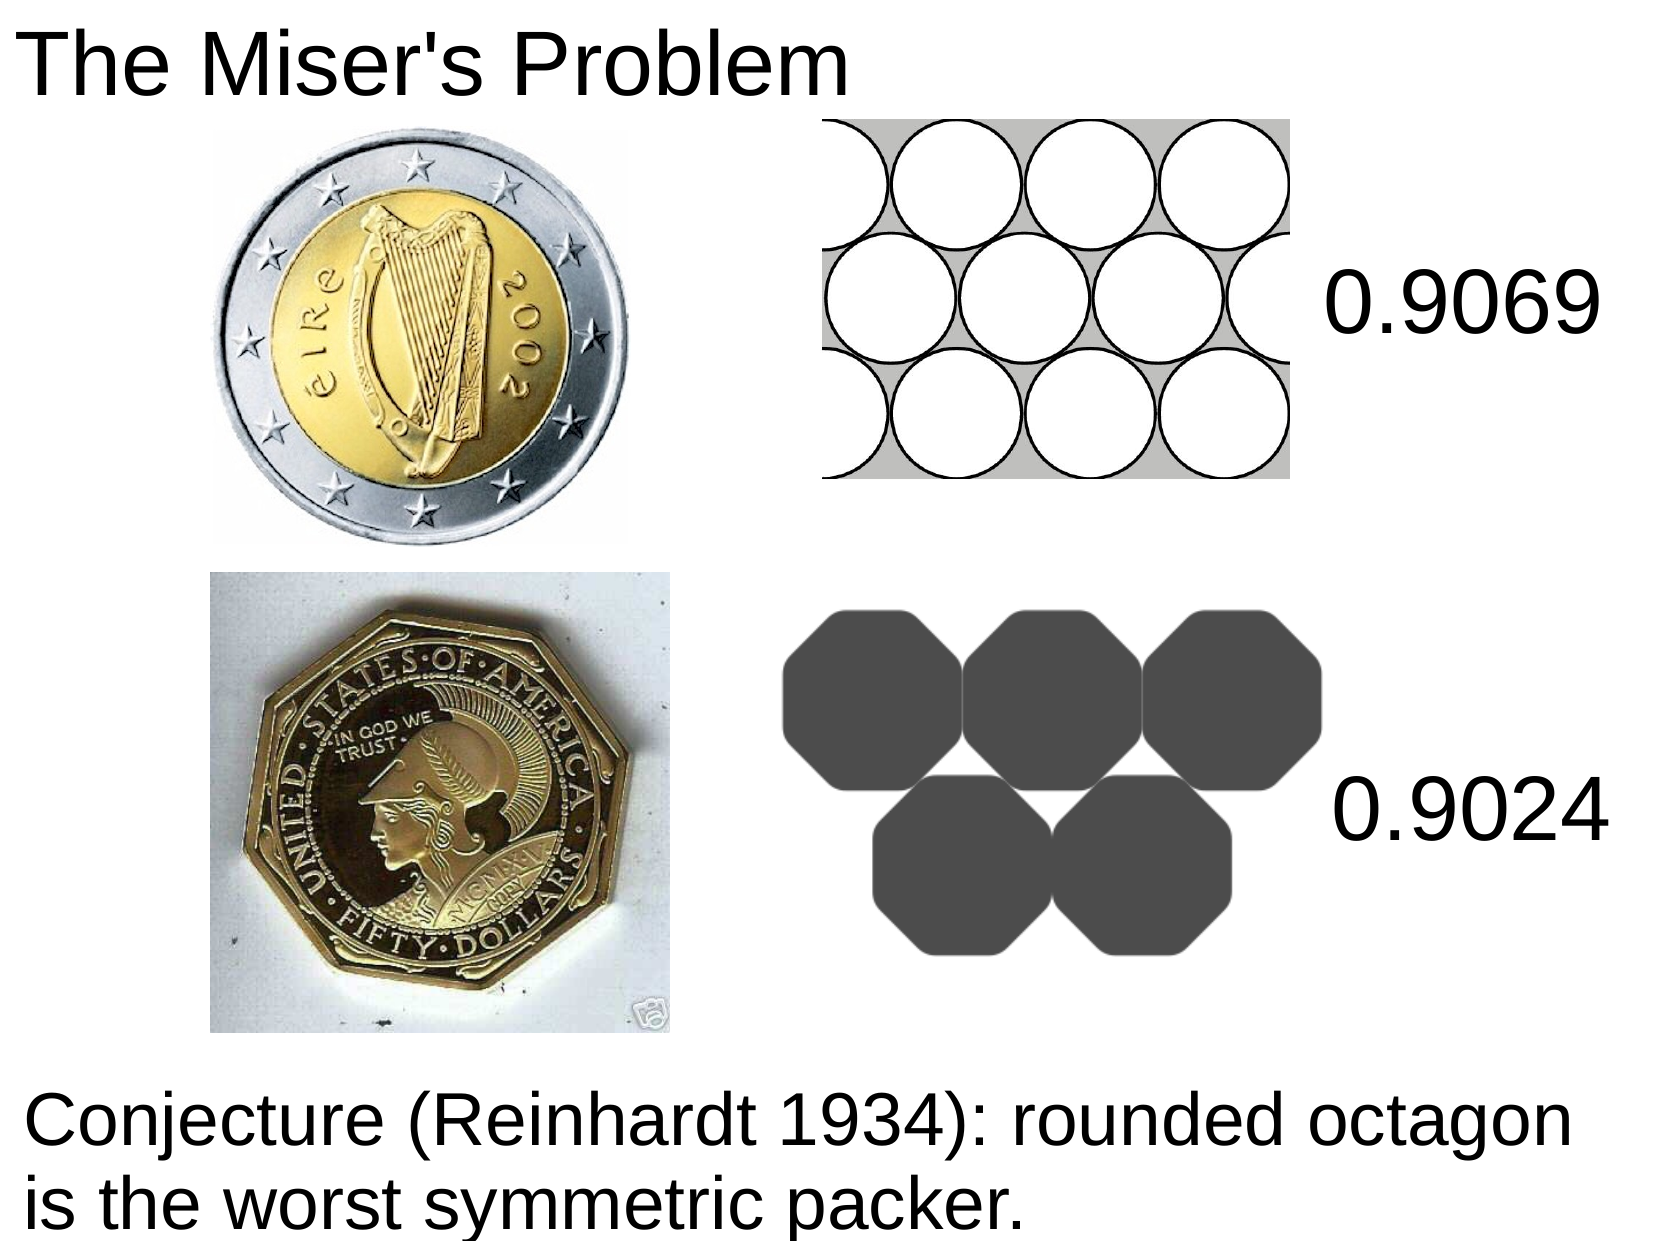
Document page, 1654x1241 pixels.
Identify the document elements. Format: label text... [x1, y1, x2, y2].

picture [210, 126, 631, 547]
text_box Conjecture (Reinhardt 1934): rounded octagon is the worst symmetric packer. [8, 1069, 1591, 1241]
picture [771, 599, 1334, 968]
picture [820, 119, 1290, 481]
text_box 0.9024 [1316, 749, 1632, 867]
text_box The Miser's Problem [0, 5, 1654, 226]
picture [210, 572, 670, 1033]
text_box 0.9069 [1308, 243, 1642, 361]
